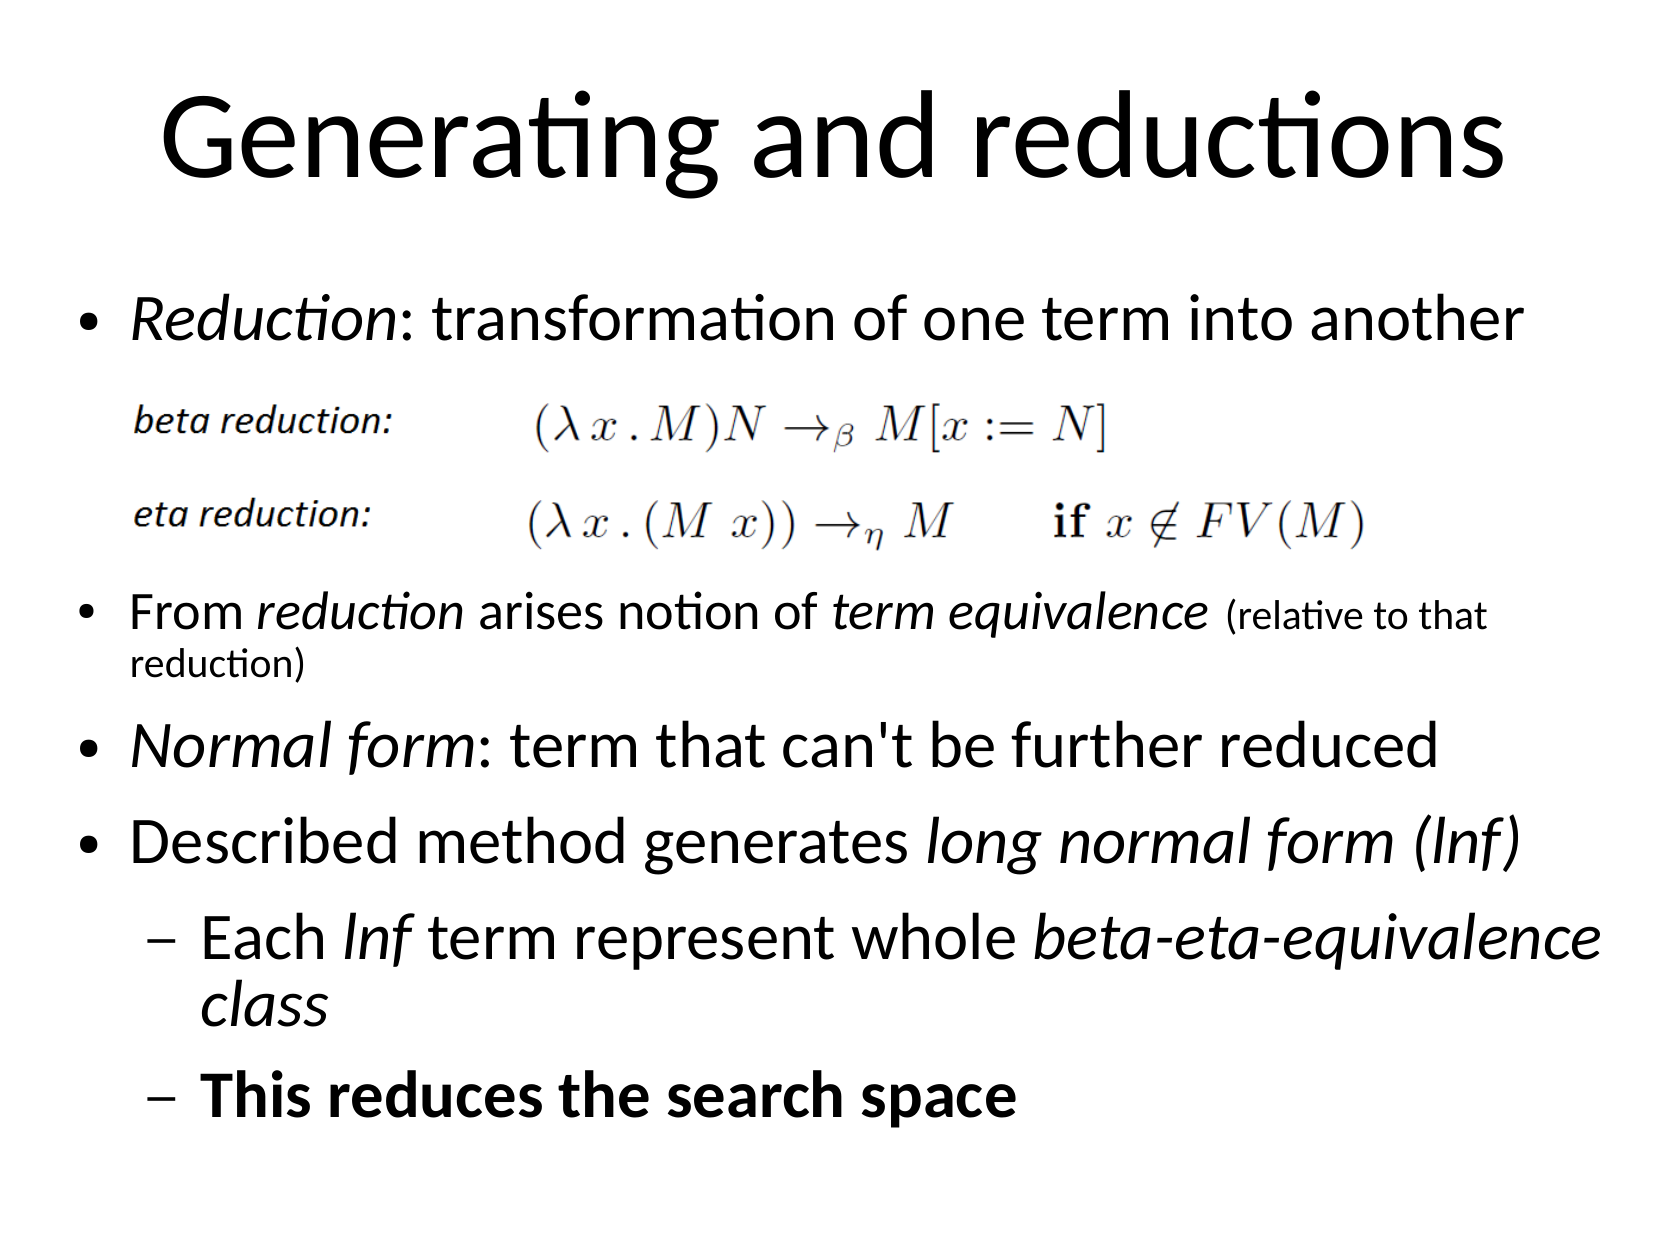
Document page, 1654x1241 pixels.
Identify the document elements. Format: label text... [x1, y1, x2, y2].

picture [120, 389, 1366, 560]
list Reduction: transformation of one term into another From reduction arises notion of term equivalence (relative to that reduction) Normal form: term that can't be further reduced Described method generates long normal form (lnf) Each lnf term represent whole beta-eta-equivalence class This reduces the search space [59, 290, 1612, 1156]
title Generating and reductions [90, 70, 1579, 223]
